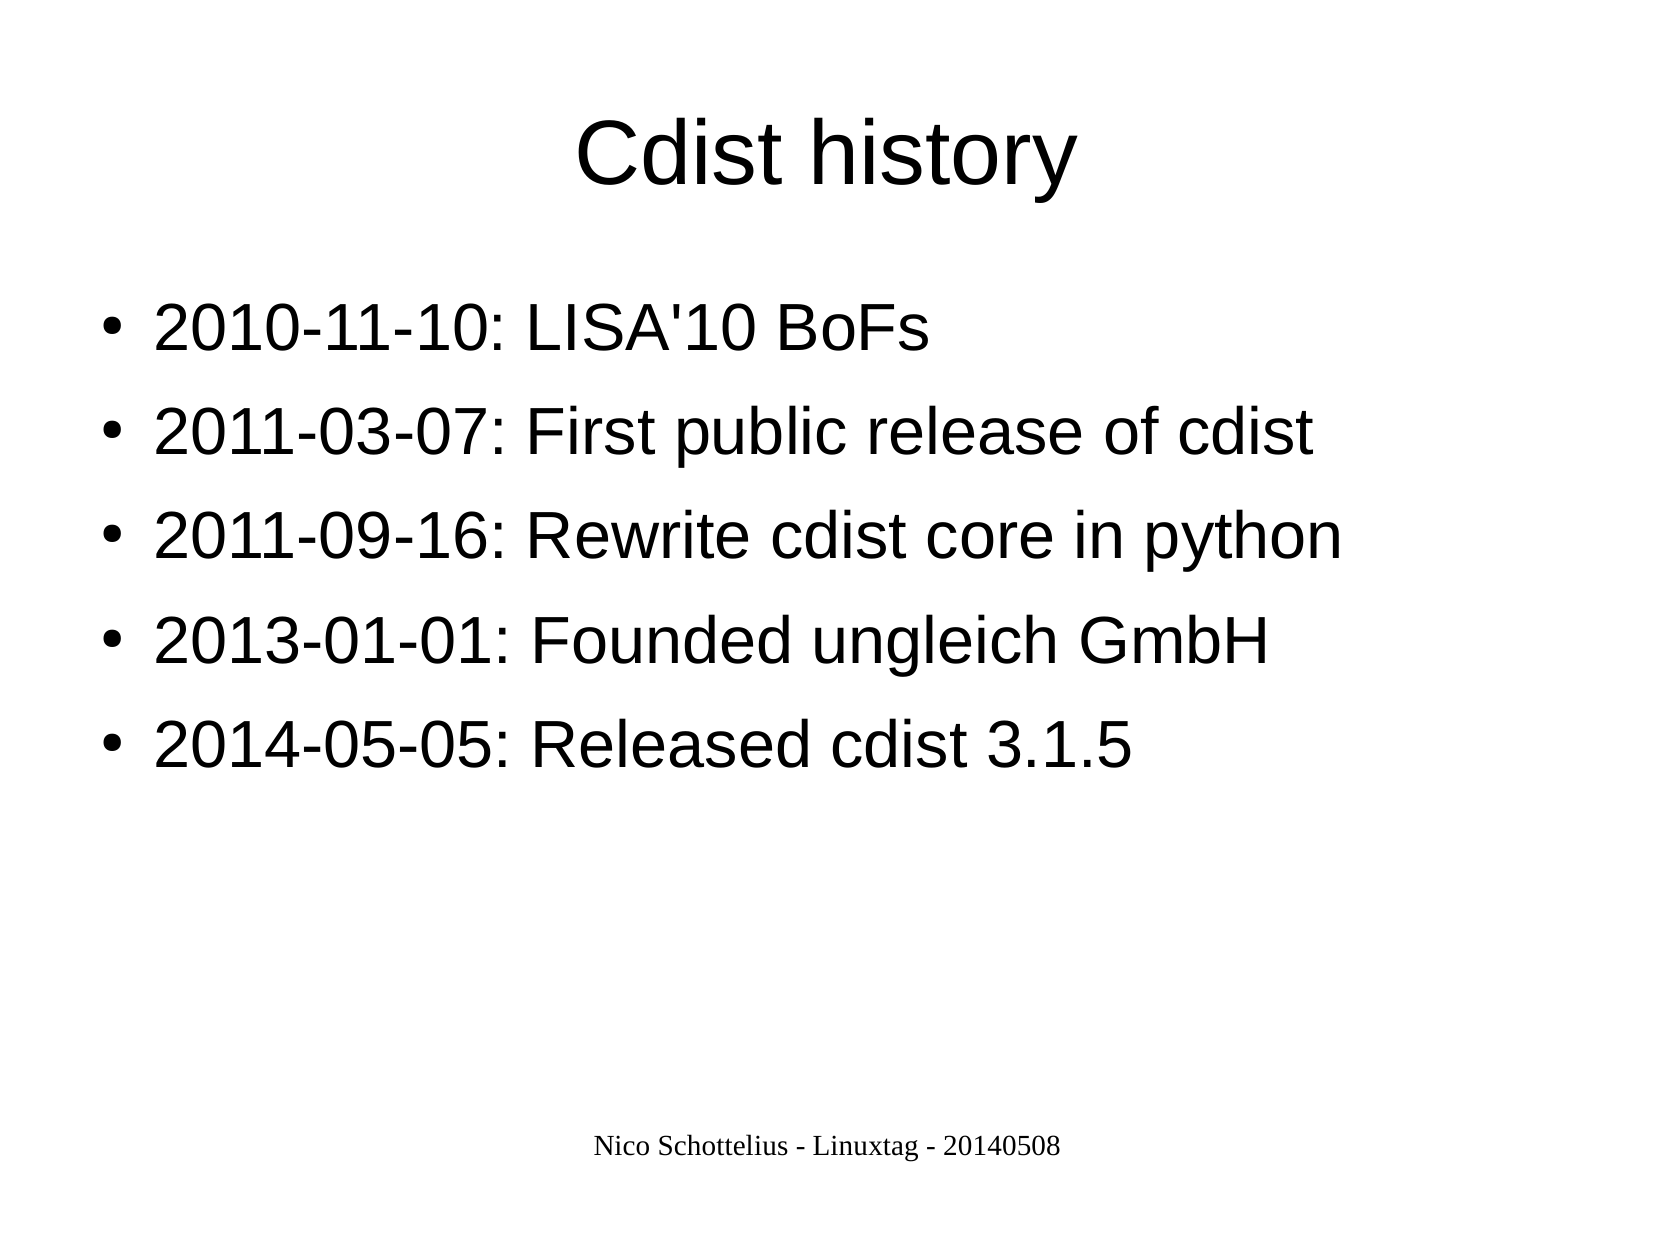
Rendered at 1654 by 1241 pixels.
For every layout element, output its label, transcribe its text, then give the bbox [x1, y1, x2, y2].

title Cdist history [82, 49, 1571, 257]
list 2010-11-10: LISA'10 BoFs 2011-03-07: First public release of cdist 2011-09-16: Rewrite cdist core in python 2013-01-01: Founded ungleich GmbH 2014-05-05: Released cdist 3.1.5 [82, 290, 1538, 1010]
